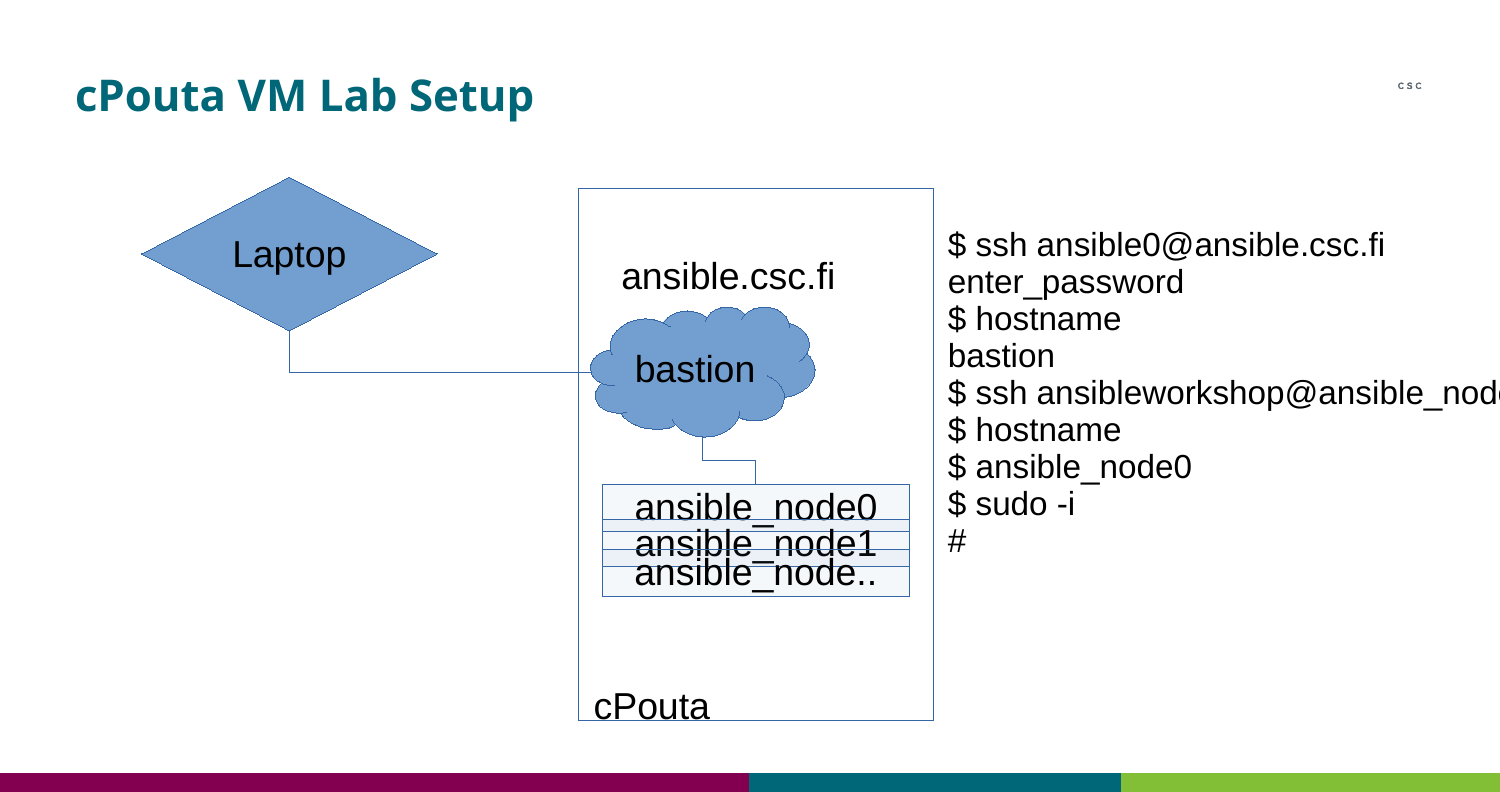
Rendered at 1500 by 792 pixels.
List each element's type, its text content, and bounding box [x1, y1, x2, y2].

text_box ansible_node.. [602, 549, 910, 597]
text_box cPouta [578, 188, 934, 721]
text_box ansible_node1 [602, 519, 910, 549]
text_box ansible.csc.fi [606, 248, 851, 305]
title cPouta VM Lab Setup [75, 28, 1346, 161]
text_box Laptop [141, 177, 438, 331]
text_box $ ssh ansible0@ansible.csc.fi enter_password $ hostname bastion $ ssh ansibleworkshop@ansible_node0 $ hostname $ ansible_node0 $ sudo -i # [933, 218, 1500, 567]
